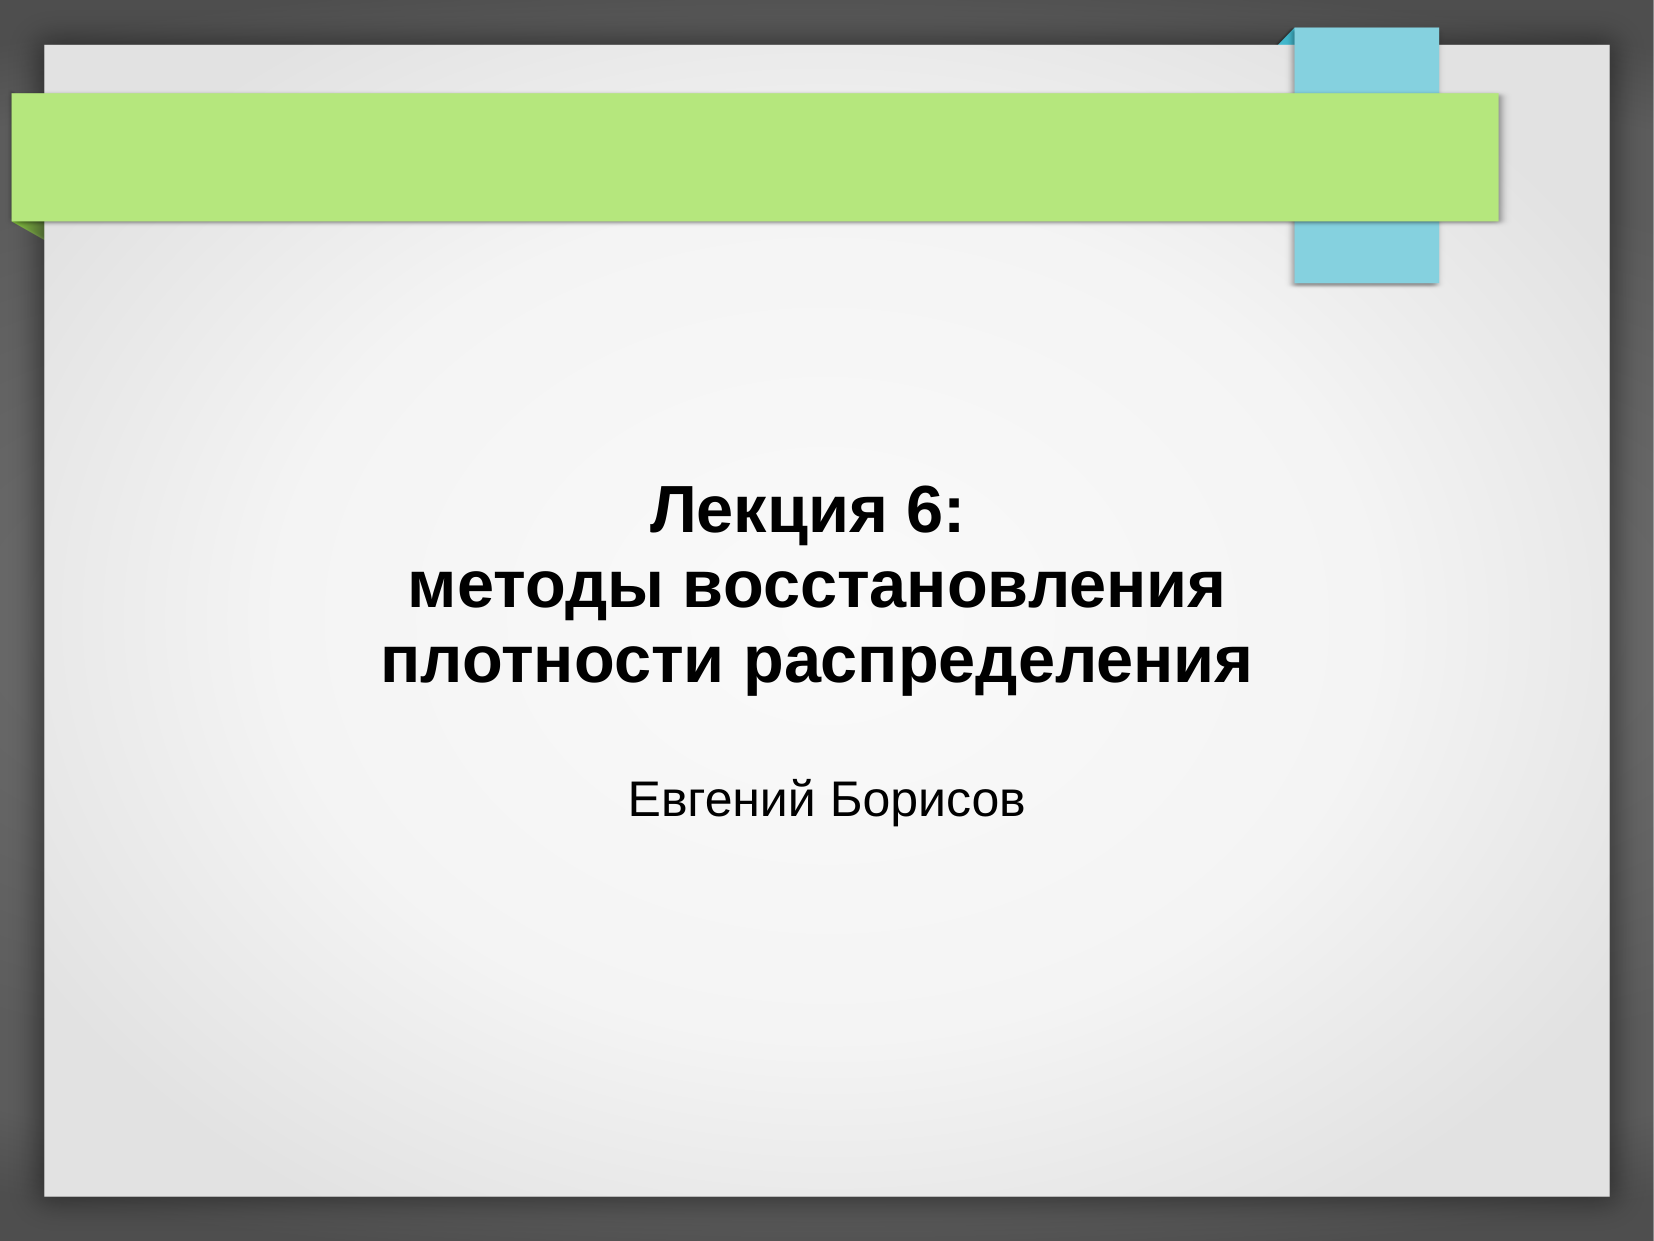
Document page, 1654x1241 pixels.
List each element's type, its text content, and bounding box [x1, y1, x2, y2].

picture [0, 0, 1654, 1241]
subtitle Лекция 6: методы восстановления плотности распределения Евгений Борисов [82, 290, 1571, 1010]
